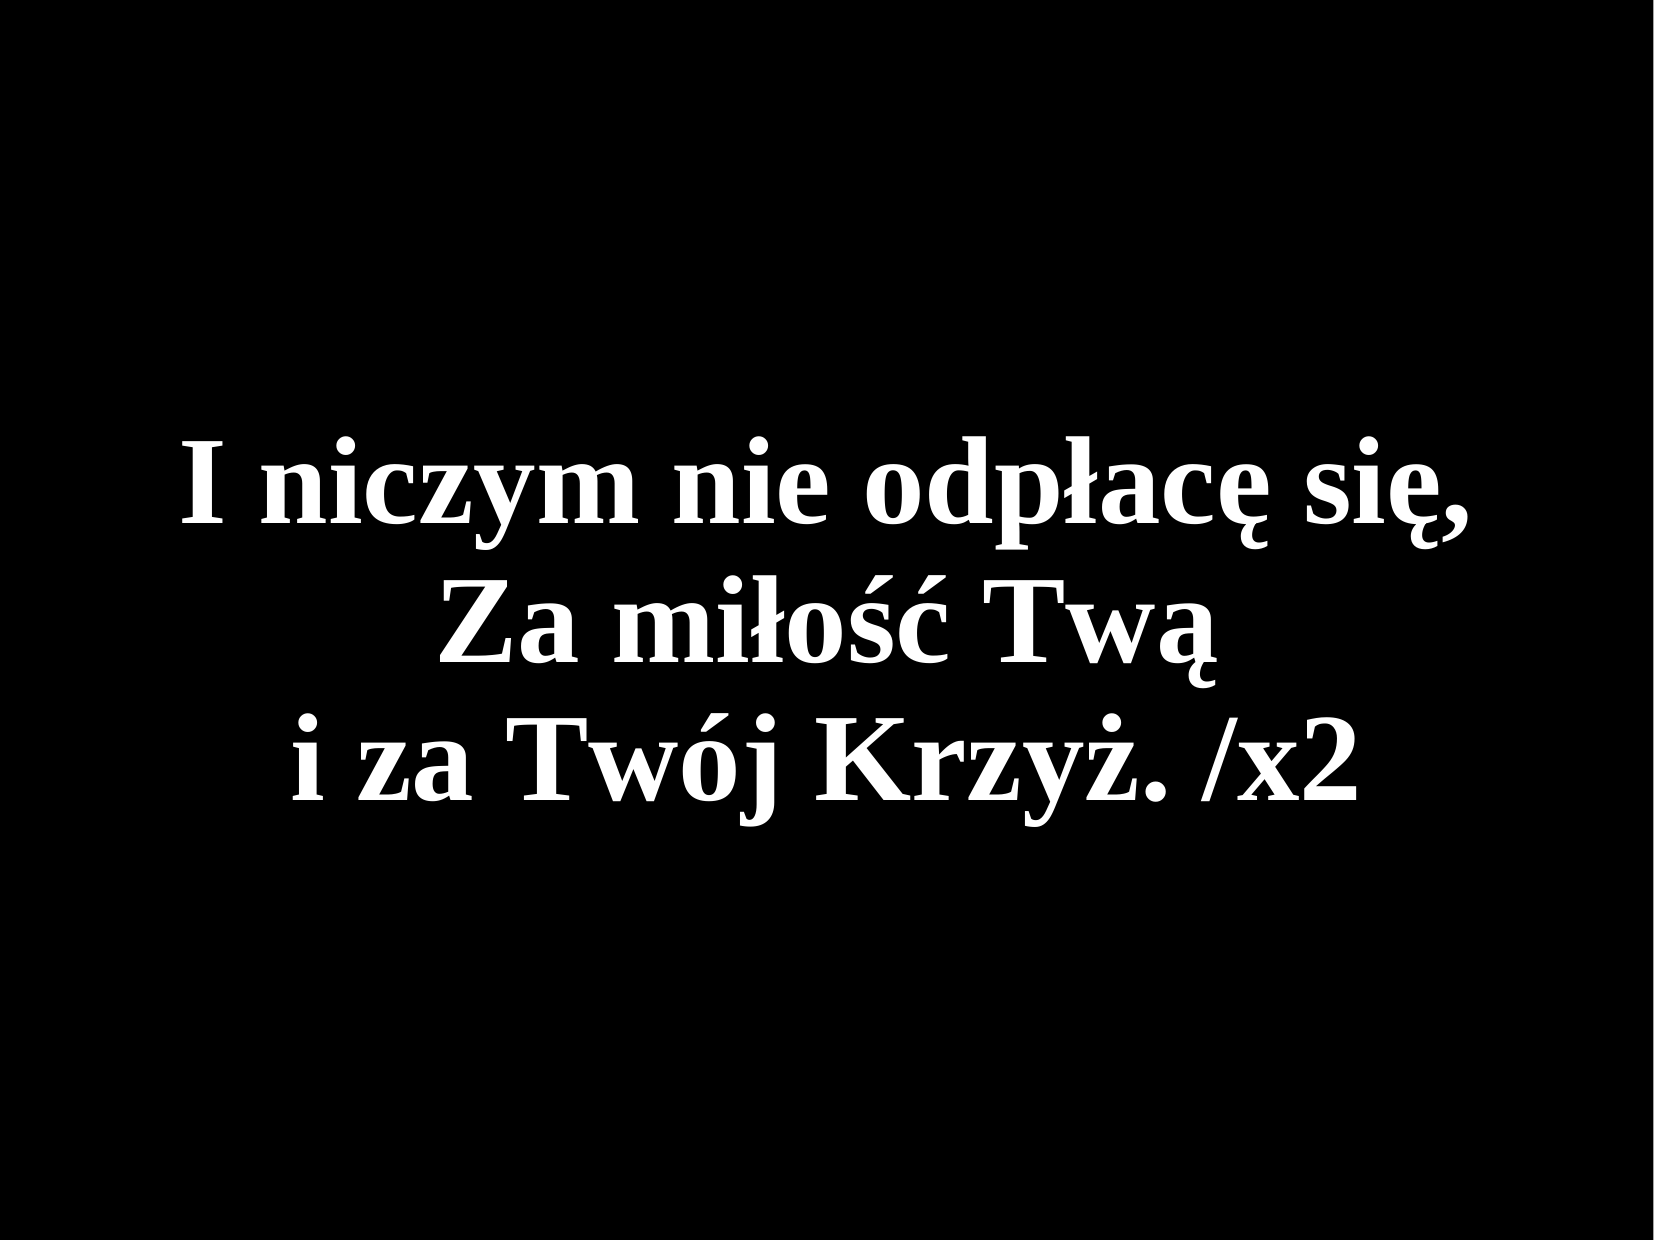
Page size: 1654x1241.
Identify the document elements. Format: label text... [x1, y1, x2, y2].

title I niczym nie odpłacę się, Za miłość Twą i za Twój Krzyż. /x2 [0, 0, 1654, 1241]
